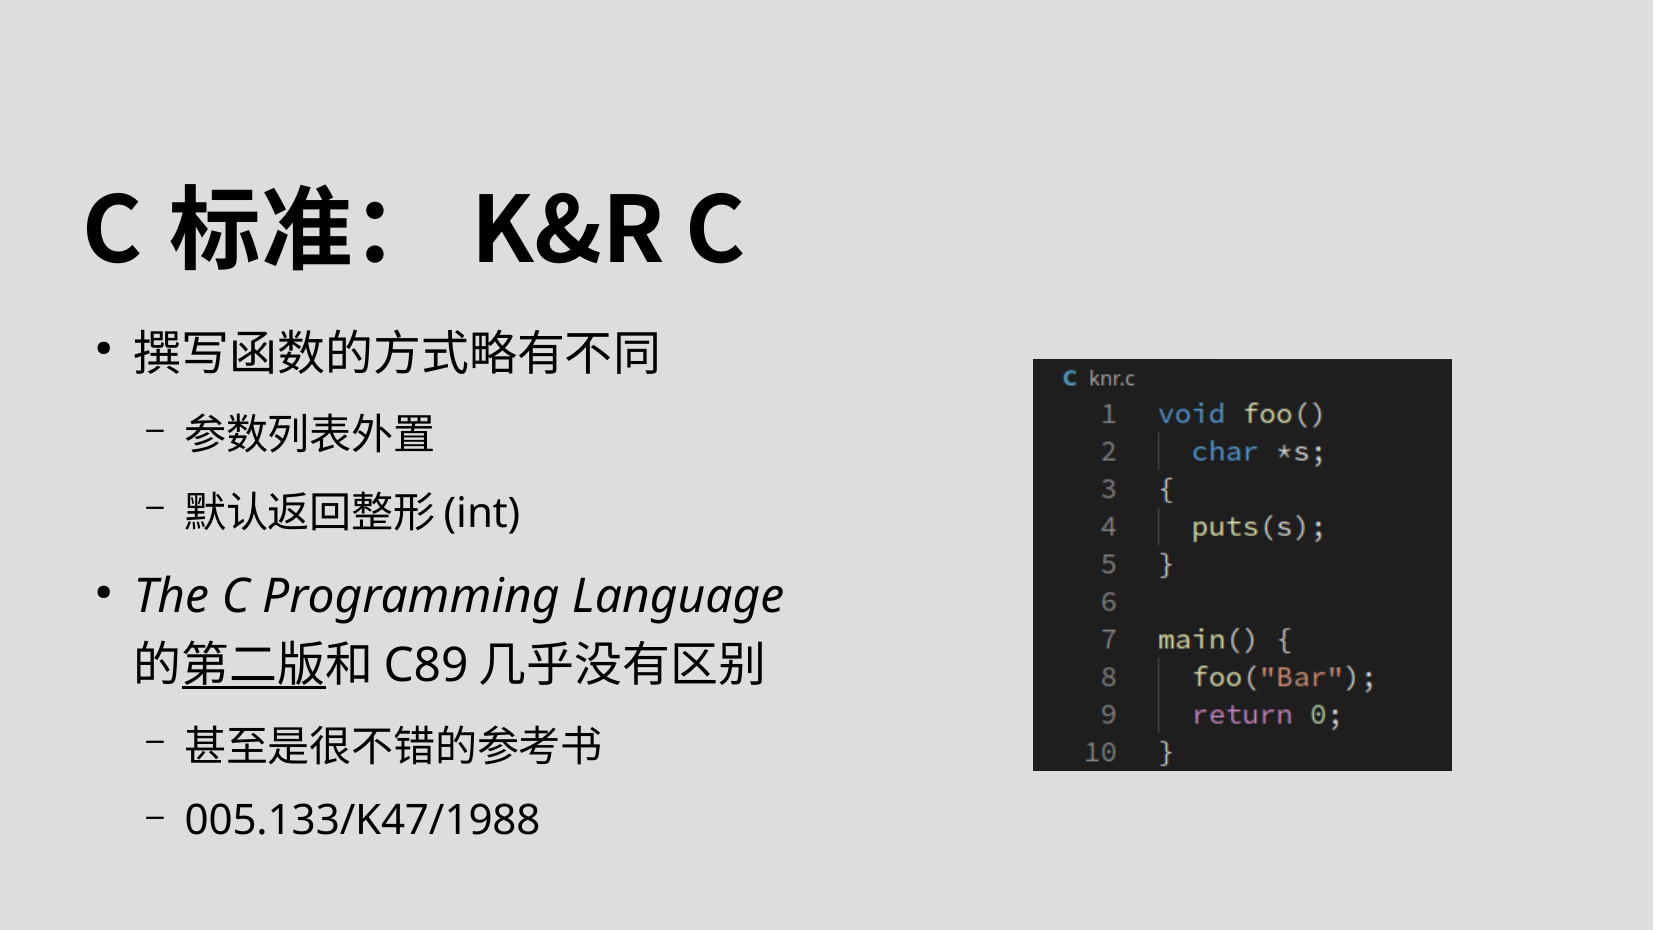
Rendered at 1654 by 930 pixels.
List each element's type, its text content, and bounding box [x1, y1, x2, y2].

picture [1033, 359, 1452, 771]
title C标准：K&R C [82, 144, 1571, 301]
list 撰写函数的方式略有不同 参数列表外置 默认返回整形(int) The C Programming Language的第二版和C89几乎没有区别 甚至是很不错的参考书 005.133/K47/1988 [82, 315, 809, 855]
